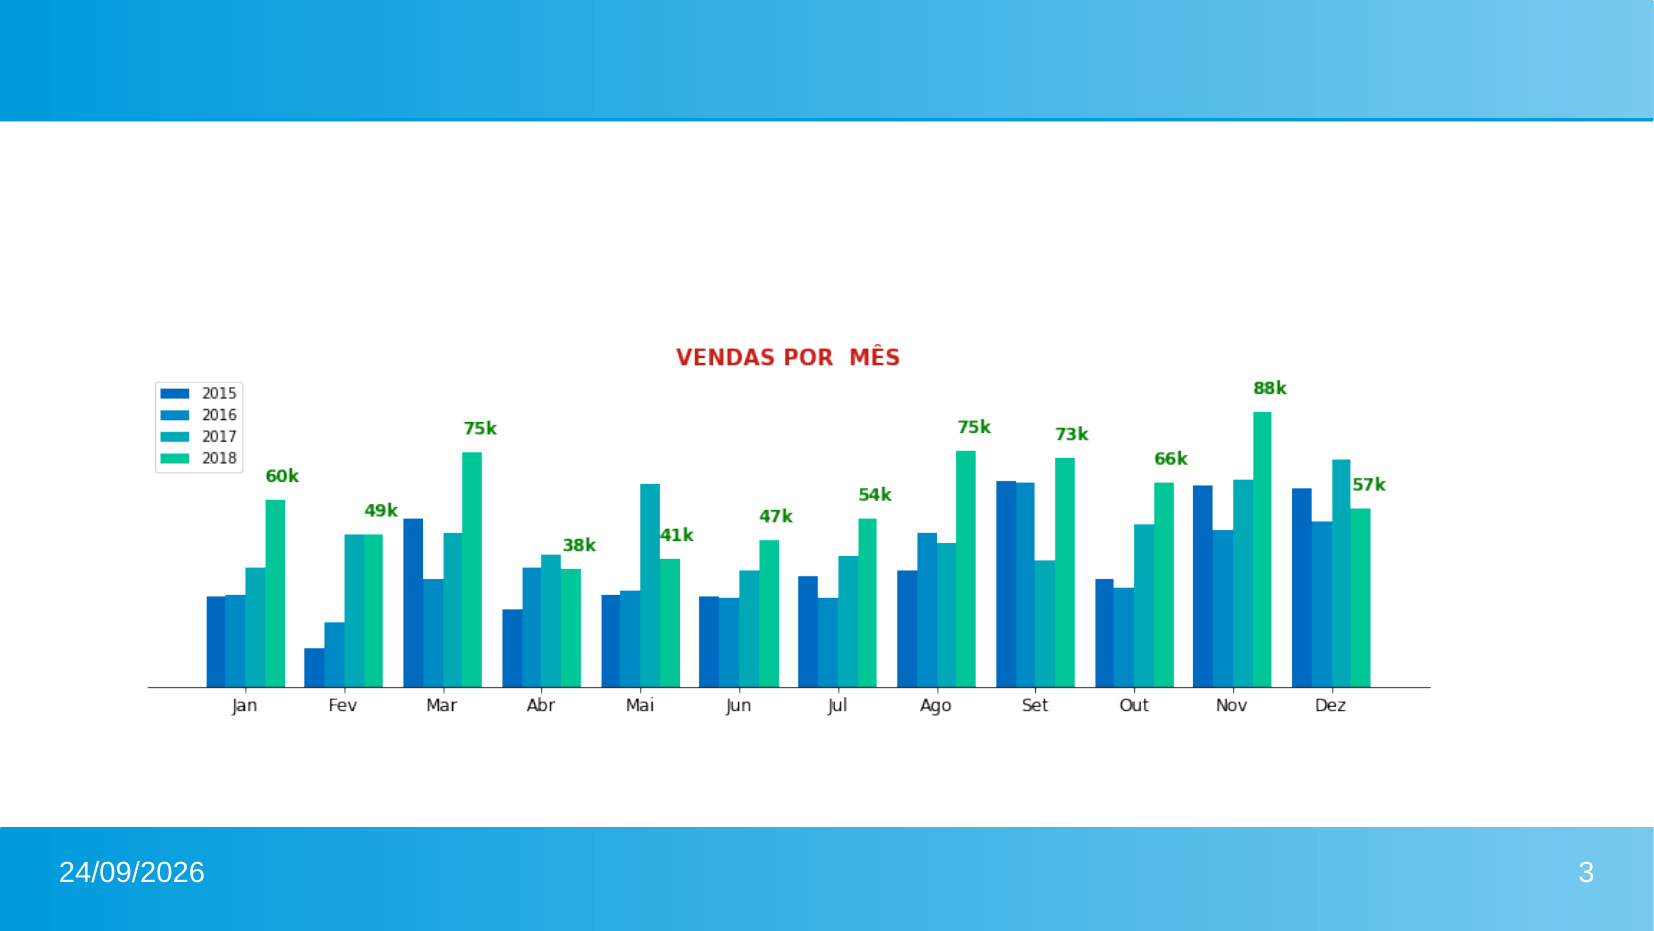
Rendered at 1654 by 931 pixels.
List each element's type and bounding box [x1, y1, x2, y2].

picture [0, 324, 1595, 739]
